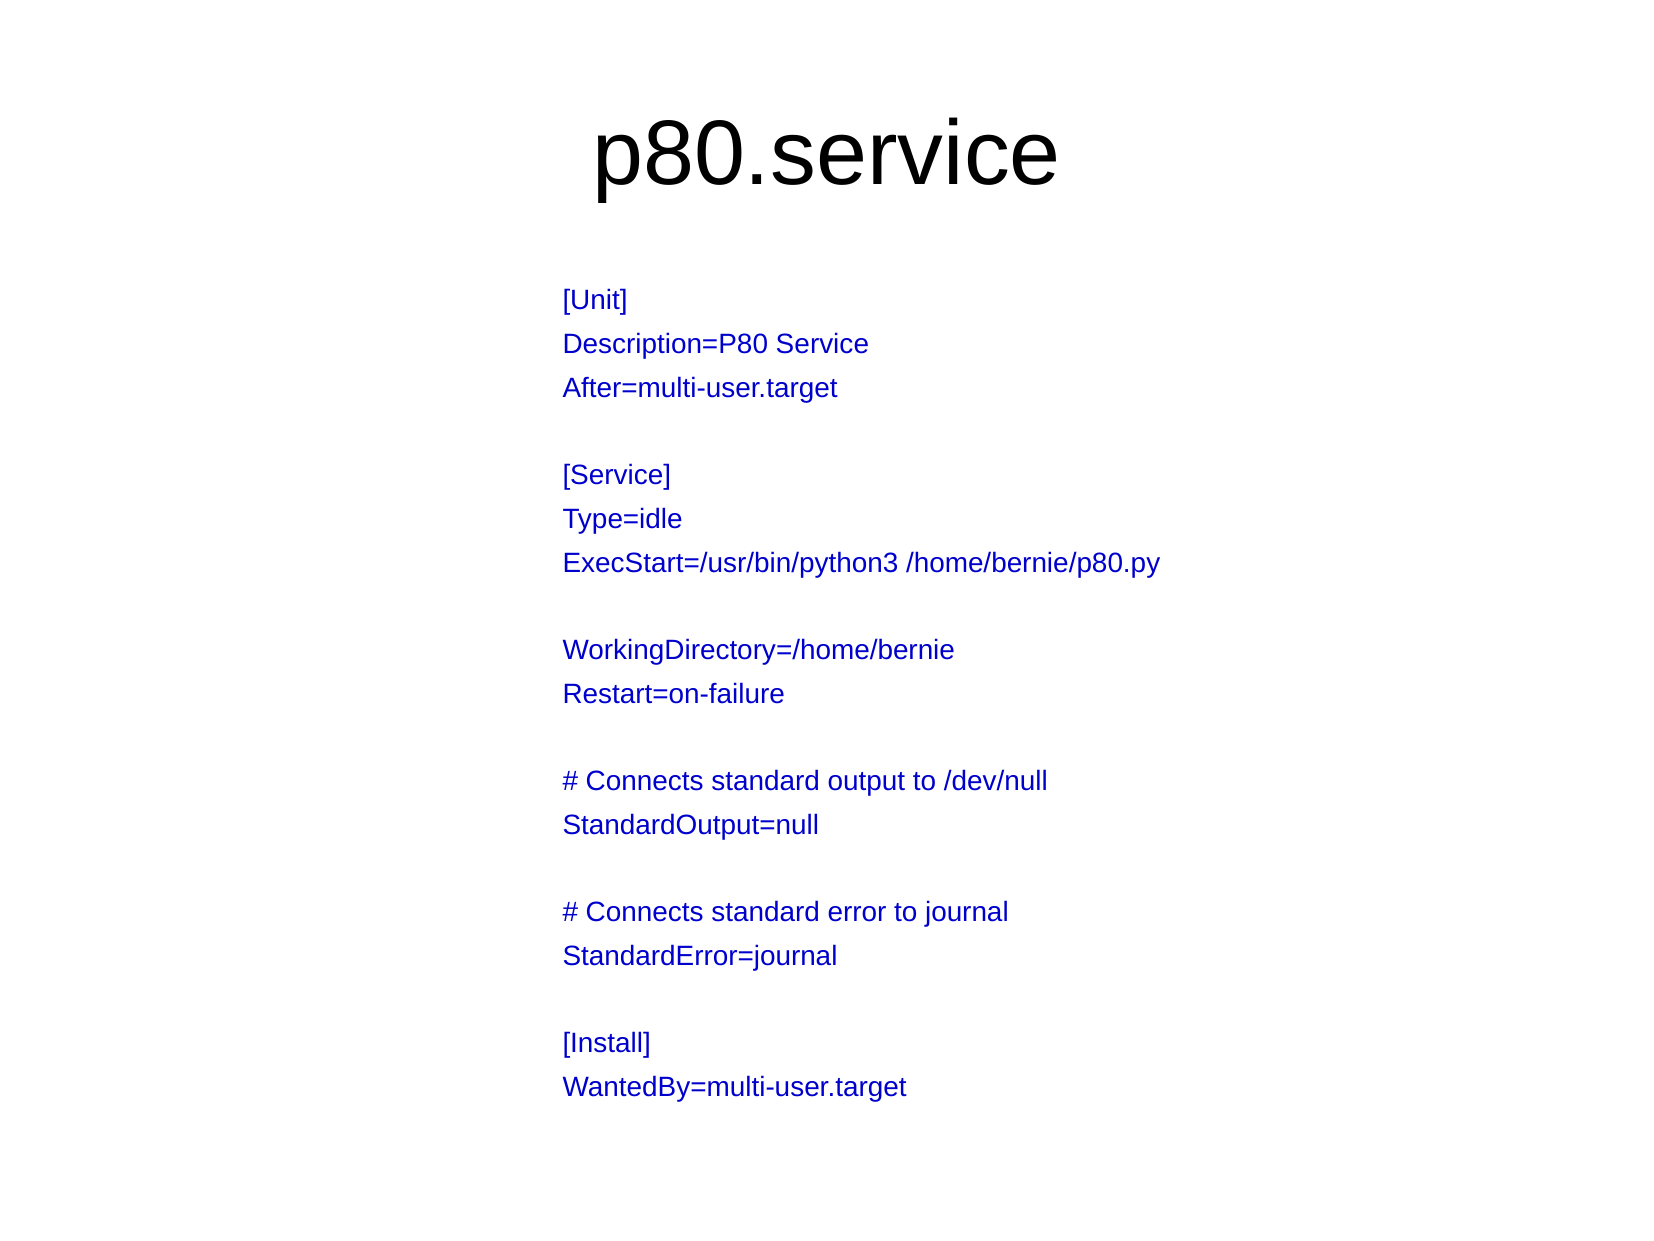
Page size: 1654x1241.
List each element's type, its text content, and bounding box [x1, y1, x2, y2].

title p80.service [82, 49, 1571, 257]
list [Unit] Description=P80 Service After=multi-user.target [Service] Type=idle ExecStart=/usr/bin/python3 /home/bernie/p80.py WorkingDirectory=/home/bernie Restart=on-failure # Connects standard output to /dev/null StandardOutput=null # Connects standard error to journal StandardError=journal [Install] WantedBy=multi-user.target [555, 284, 1359, 1111]
